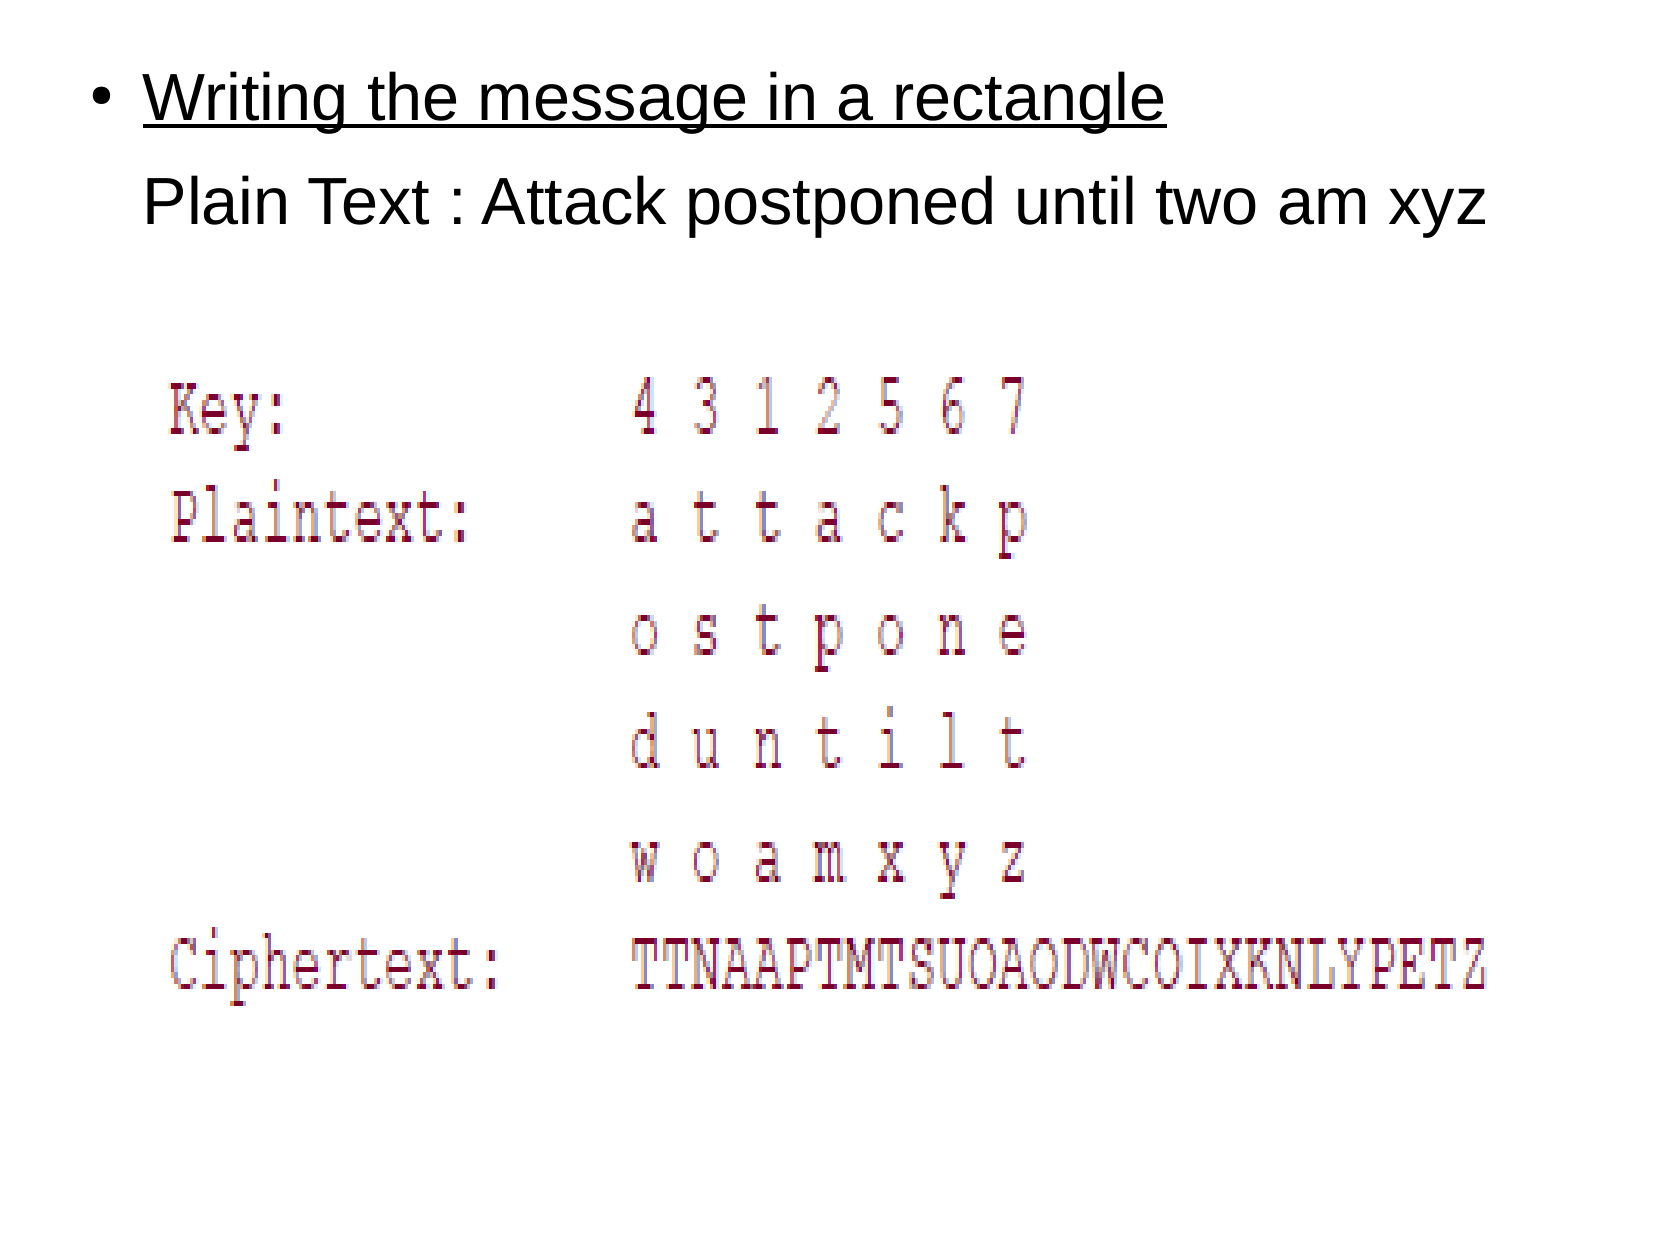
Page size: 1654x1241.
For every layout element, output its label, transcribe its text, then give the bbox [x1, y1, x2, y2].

list Writing the message in a rectangle Plain Text : Attack postponed until two am xyz [71, 60, 1561, 879]
picture [150, 344, 1516, 1036]
